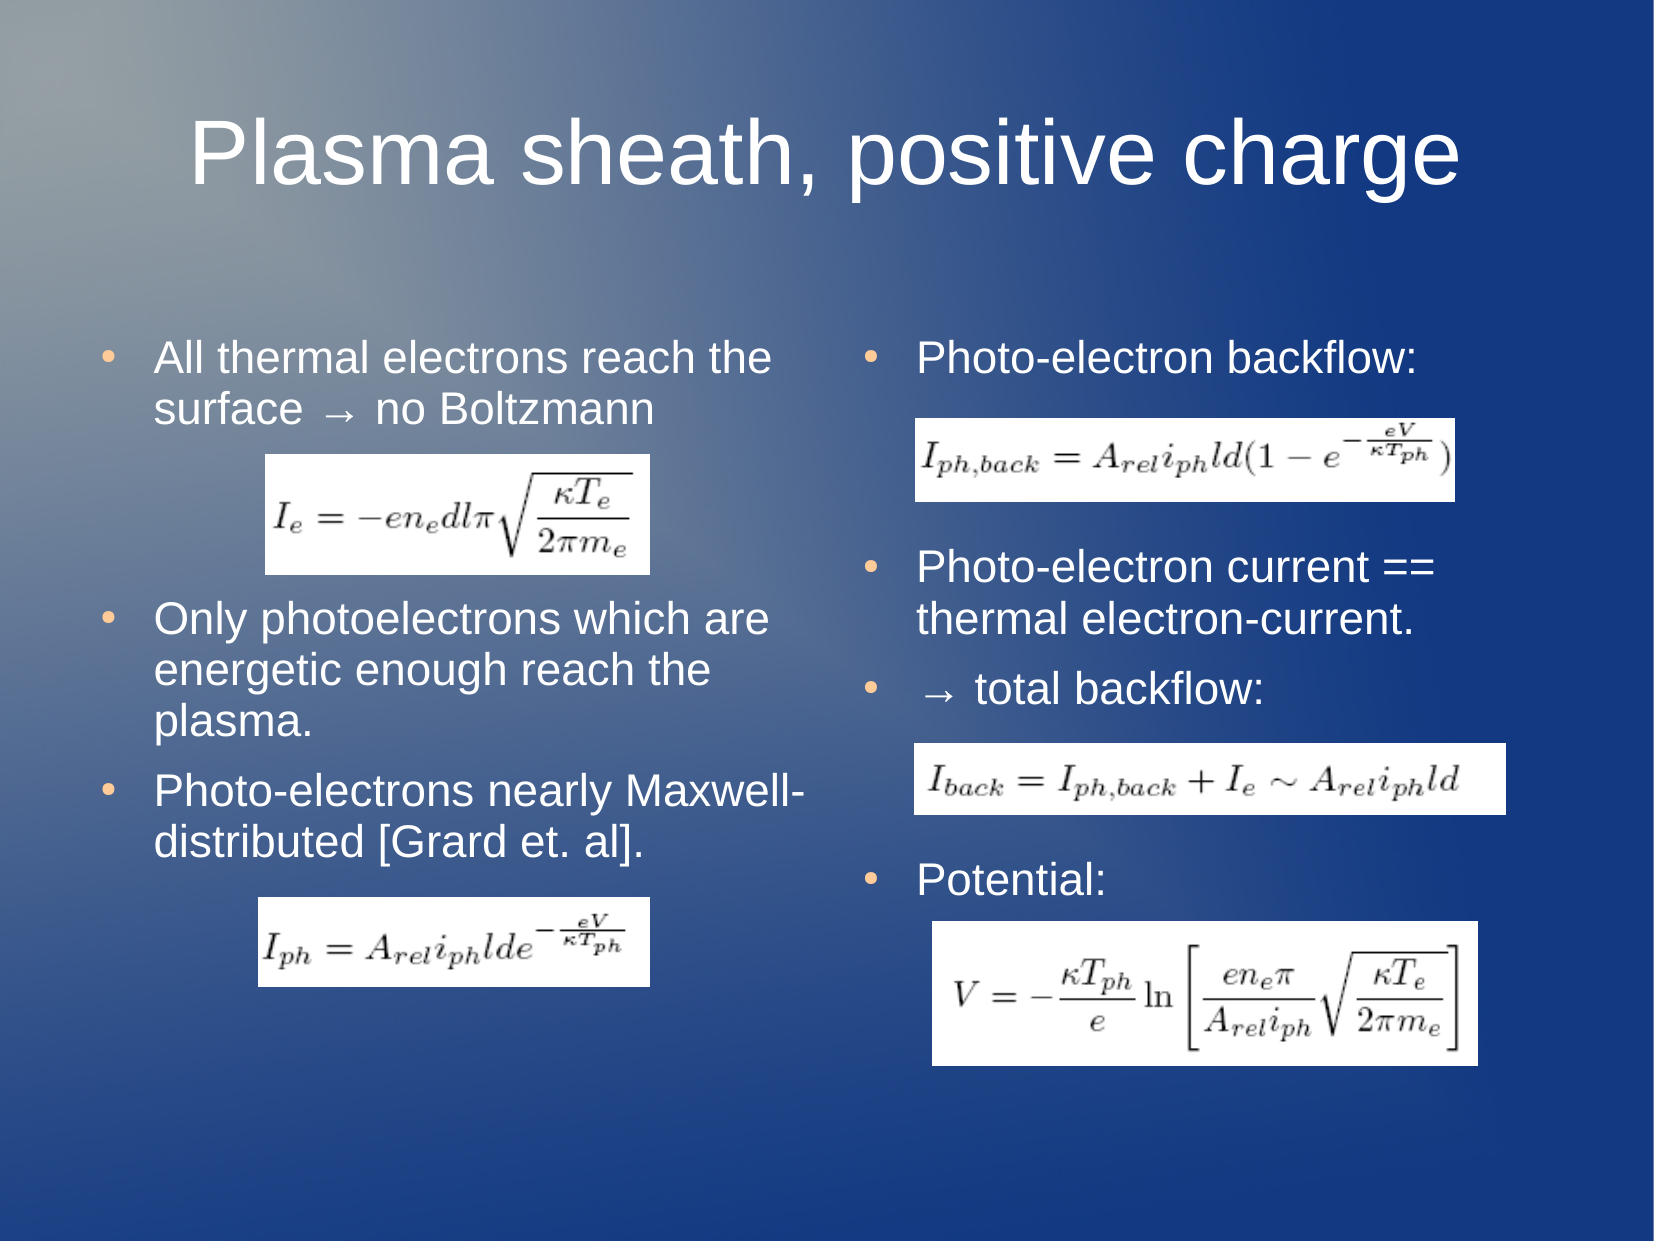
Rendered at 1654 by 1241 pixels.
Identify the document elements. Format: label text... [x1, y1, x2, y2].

list Photo-electron backflow: Photo-electron current == thermal electron-current. → total backflow: Potential: [845, 331, 1572, 1136]
list All thermal electrons reach the surface → no Boltzmann Only photoelectrons which are energetic enough reach the plasma. Photo-electrons nearly Maxwell-distributed [Grard et. al]. [82, 331, 809, 1151]
picture [0, 0, 1654, 1241]
title Plasma sheath, positive charge [82, 49, 1571, 257]
